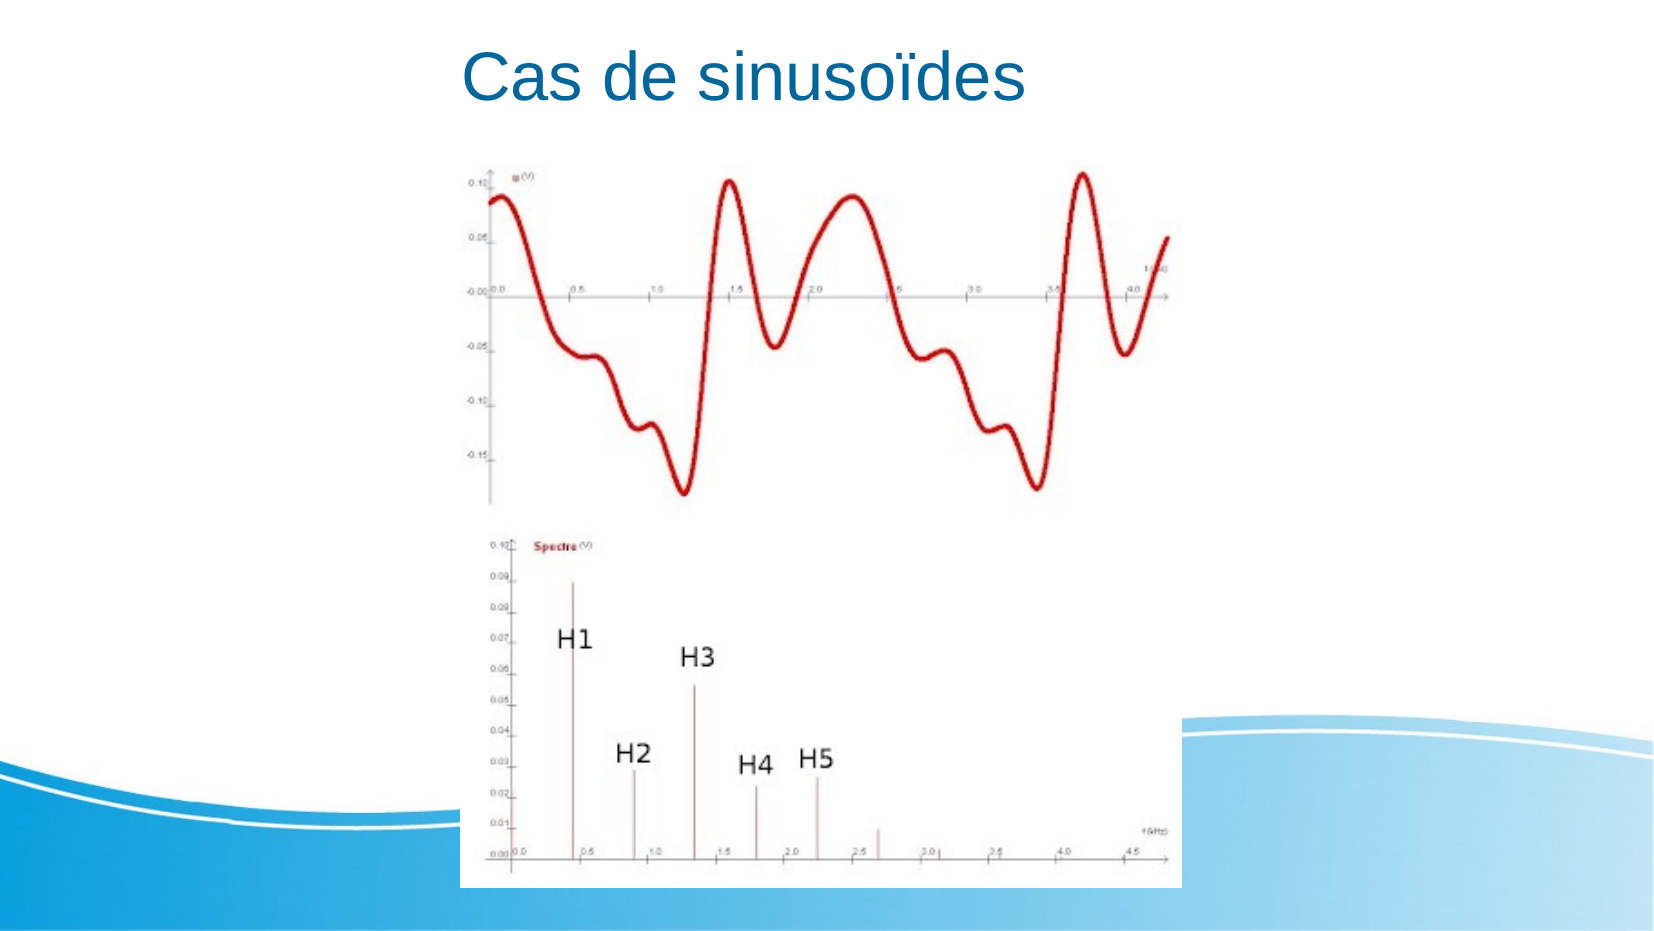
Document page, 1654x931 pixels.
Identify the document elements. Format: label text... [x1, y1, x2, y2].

title Cas de sinusoïdes [0, 0, 1489, 154]
picture [0, 165, 1654, 931]
